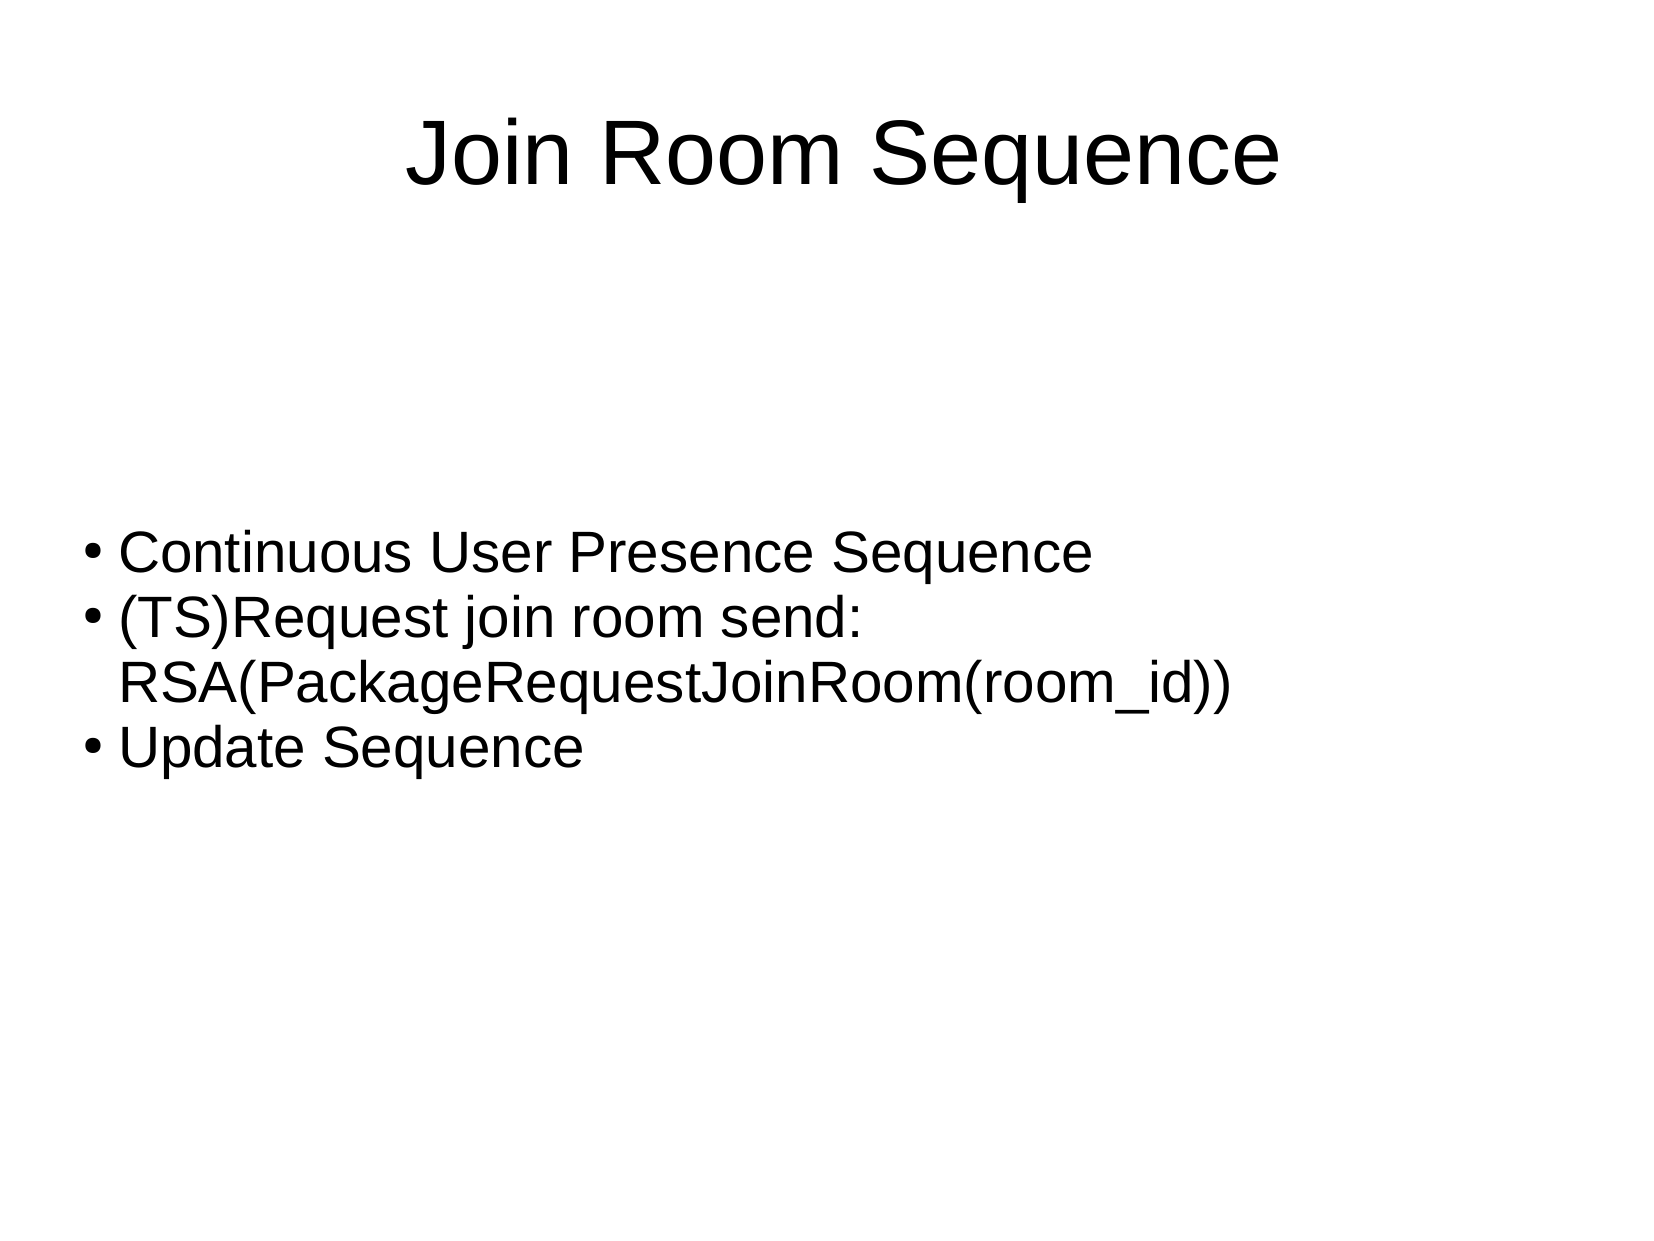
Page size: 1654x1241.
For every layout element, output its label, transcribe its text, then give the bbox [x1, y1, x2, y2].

title Join Room Sequence [82, 49, 1571, 238]
subtitle Continuous User Presence Sequence (TS)Request join room send: RSA(PackageRequestJoinRoom(room_id)) Update Sequence [82, 238, 1571, 1062]
